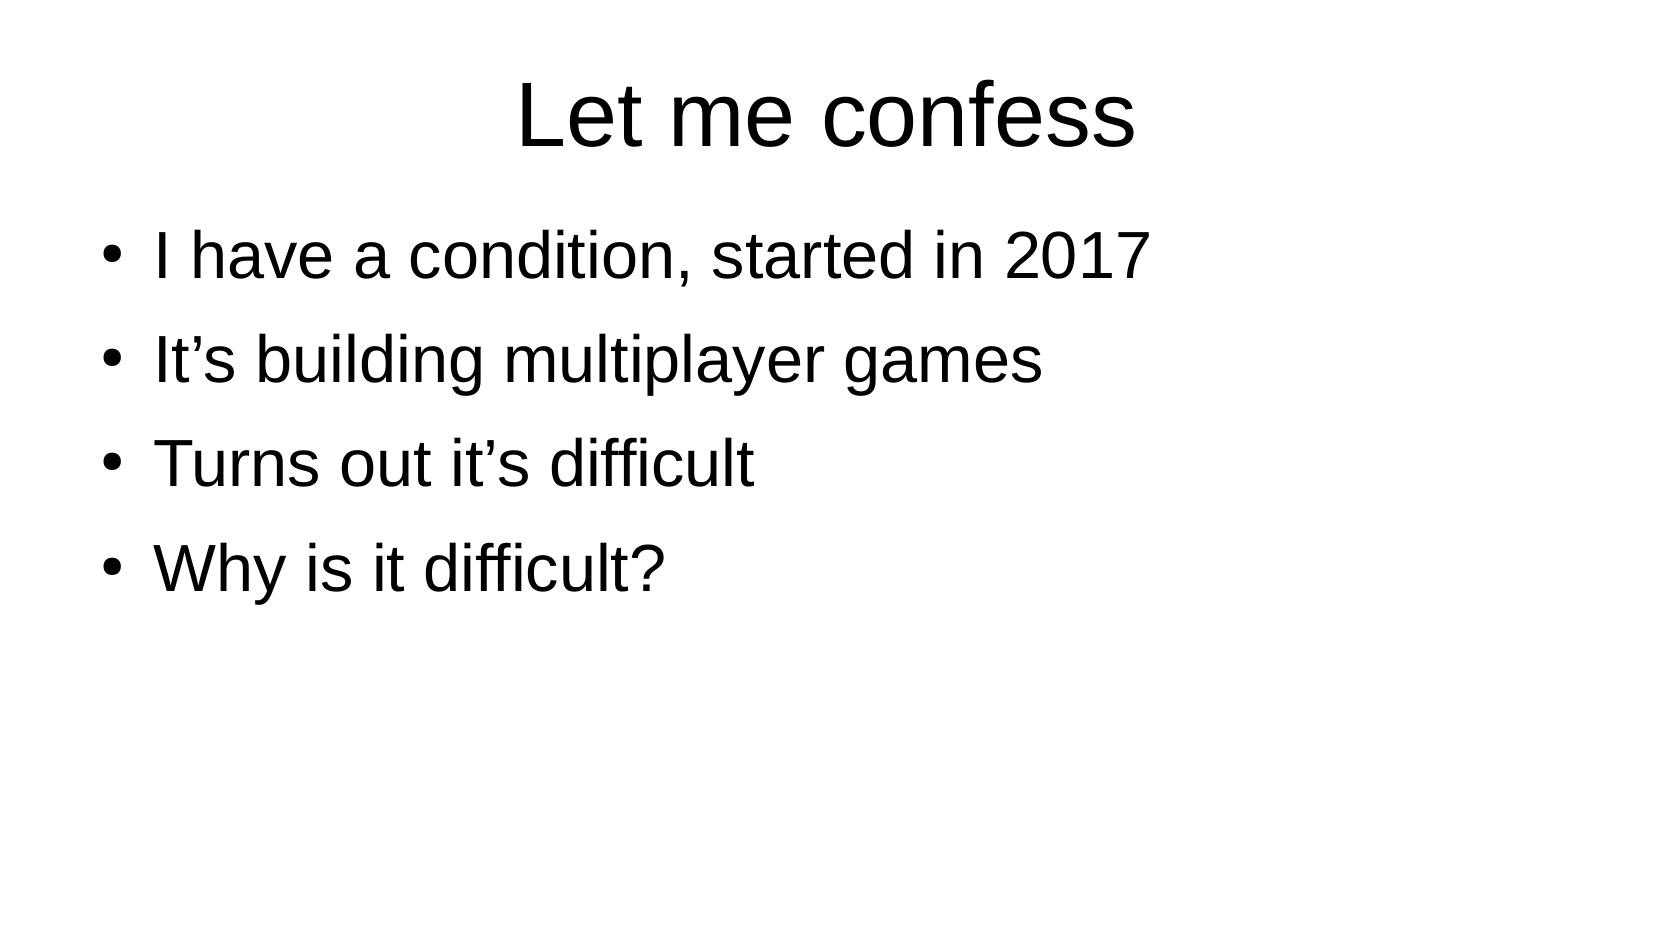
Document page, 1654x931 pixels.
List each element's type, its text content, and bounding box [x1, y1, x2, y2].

list I have a condition, started in 2017 It’s building multiplayer games Turns out it’s difficult Why is it difficult? [82, 217, 1571, 758]
title Let me confess [82, 37, 1571, 193]
